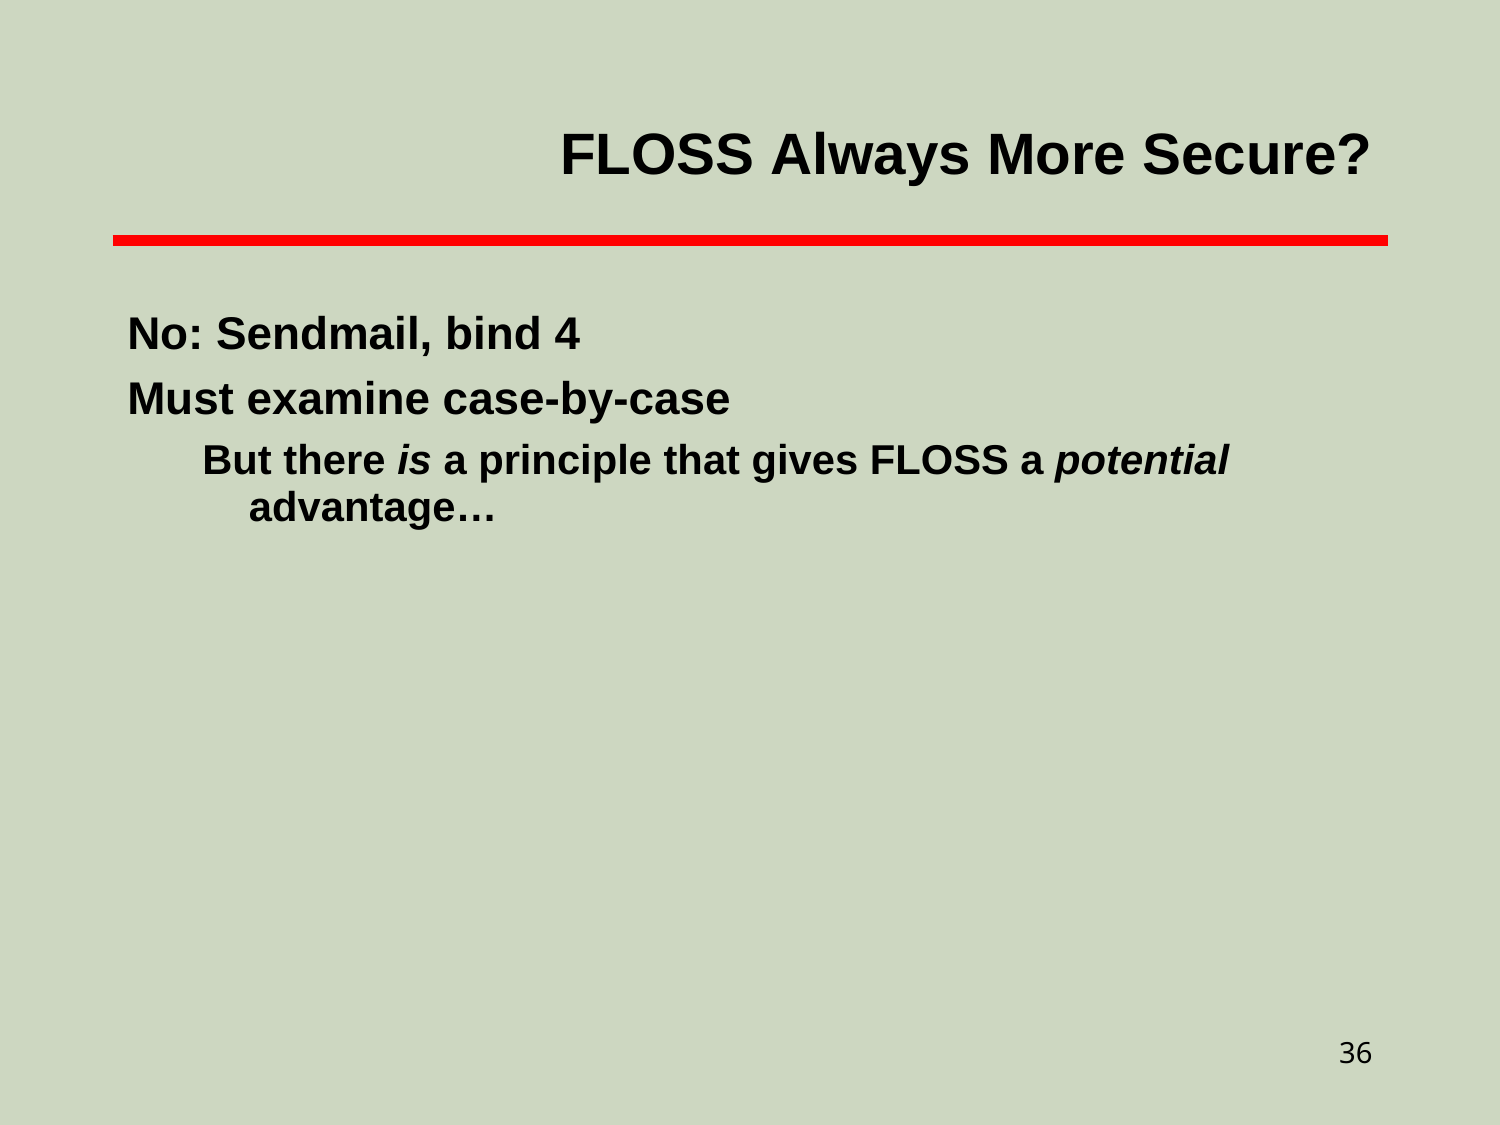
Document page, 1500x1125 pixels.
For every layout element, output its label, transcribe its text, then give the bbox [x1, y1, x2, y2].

title FLOSS Always More Secure? [337, 85, 1388, 224]
list No: Sendmail, bind 4 Must examine case-by-case But there is a principle that gives FLOSS a potential advantage… [112, 299, 1388, 906]
